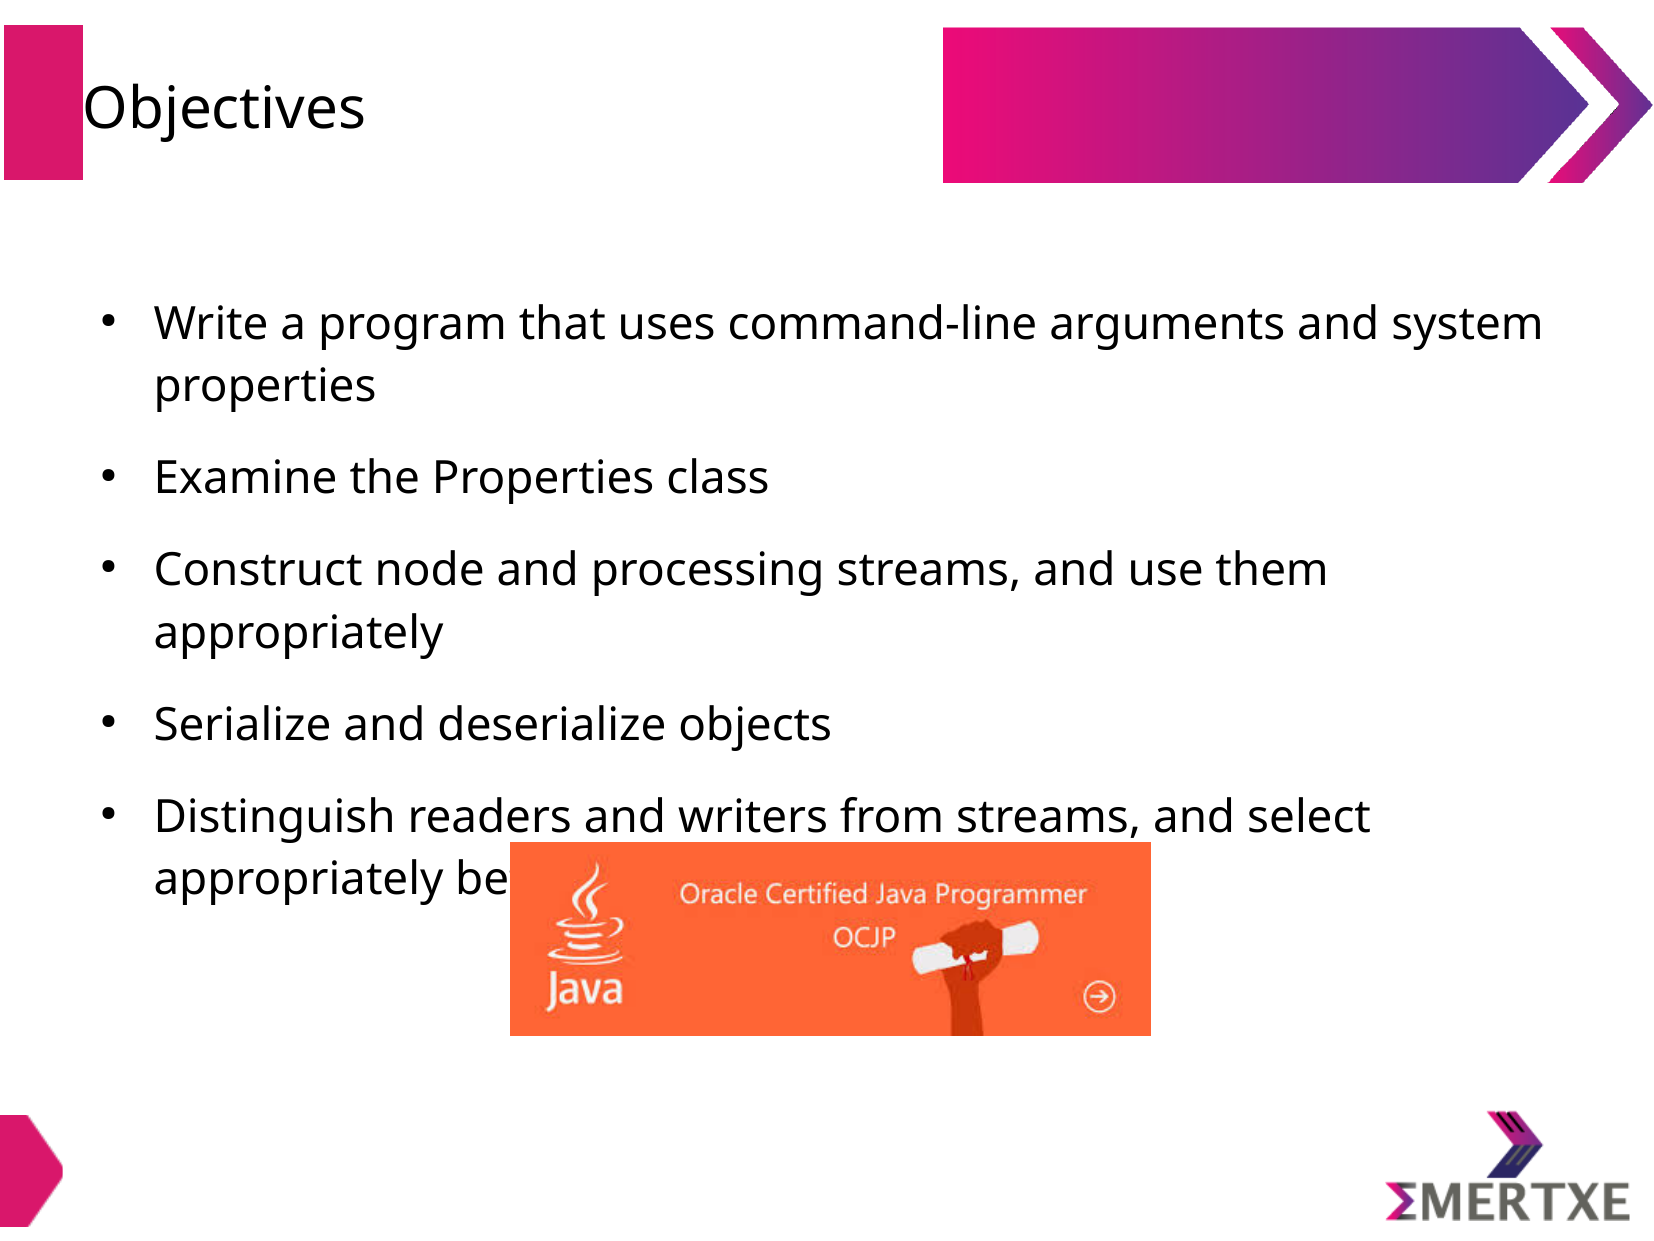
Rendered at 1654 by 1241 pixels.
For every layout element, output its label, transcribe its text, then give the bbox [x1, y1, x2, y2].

picture [1571, 27, 1653, 183]
picture [510, 842, 1151, 1036]
list Write a program that uses command-line arguments and system properties Examine the Properties class Construct node and processing streams, and use them appropriately Serialize and deserialize objects Distinguish readers and writers from streams, and select appropriately between them [82, 290, 1571, 1010]
title Objectives [82, 2, 1571, 210]
picture [1385, 1107, 1631, 1221]
